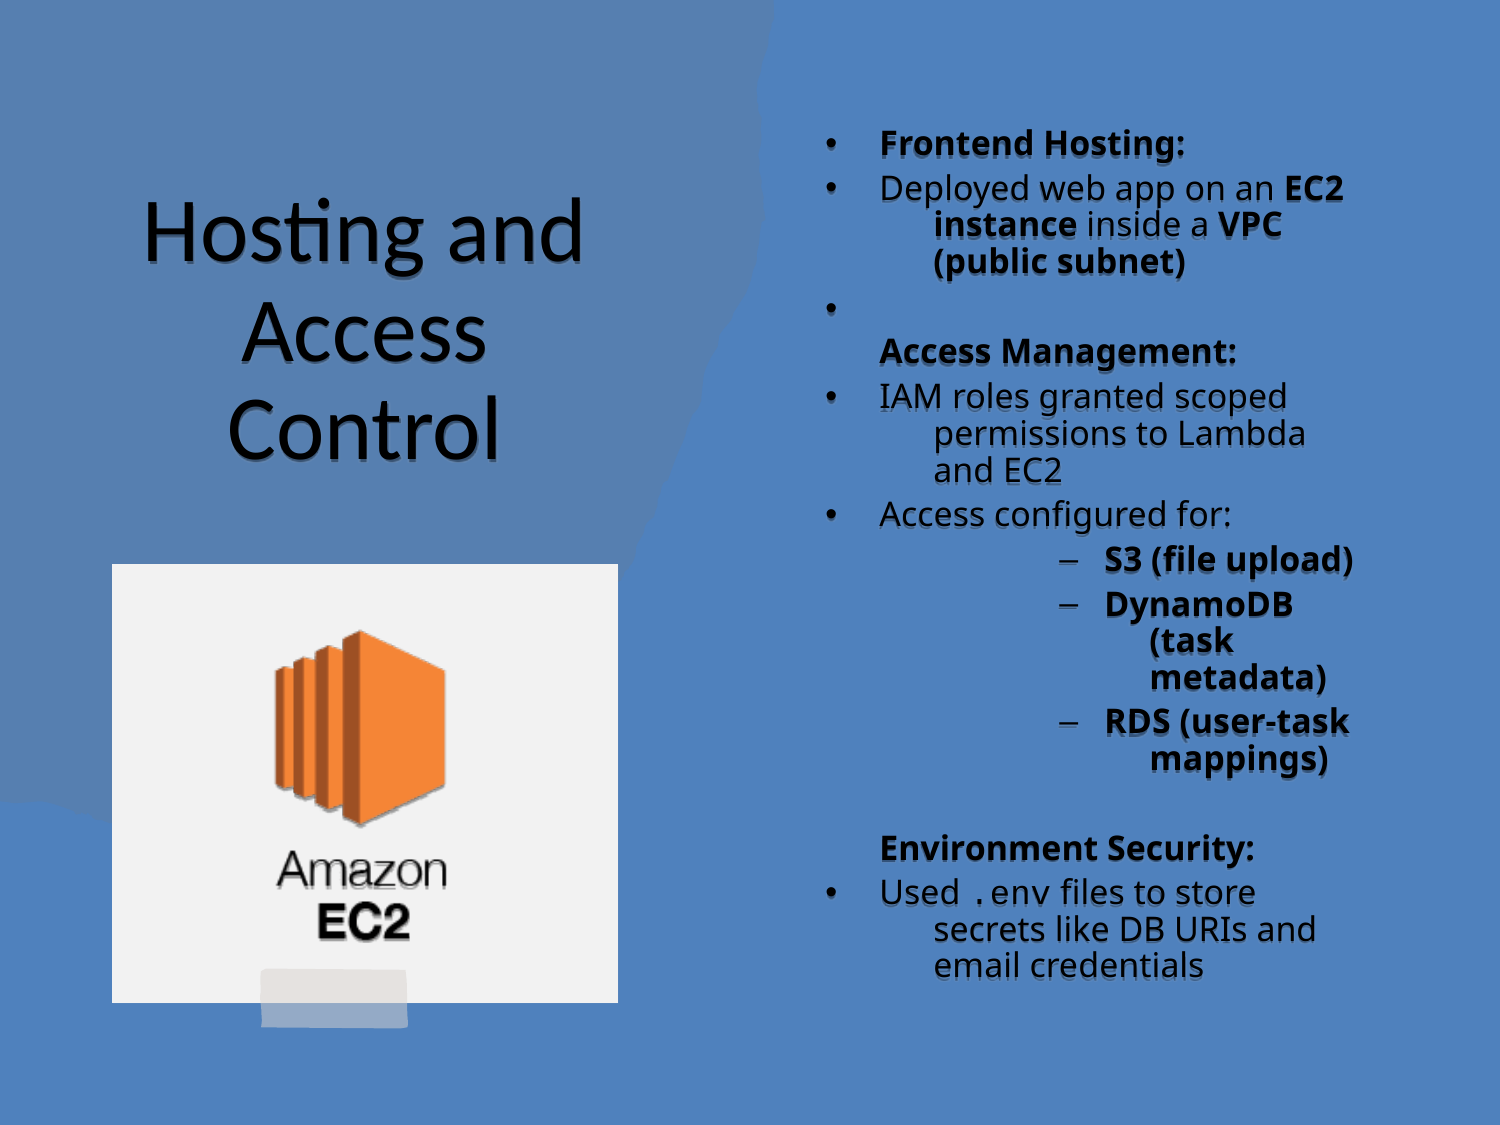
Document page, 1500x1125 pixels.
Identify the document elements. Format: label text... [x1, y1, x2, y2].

title Hosting and Access Control [103, 175, 628, 501]
list Frontend Hosting: Deployed web app on an EC2 instance inside a VPC (public subnet) Access Management: IAM roles granted scoped permissions to Lambda and EC2 Access configured for: S3 (file upload) DynamoDB (task metadata) RDS (user-task mappings) Environment Security: Used .env files to store secrets like DB URIs and email credentials [810, 118, 1371, 1004]
picture [129, 583, 602, 986]
text_box [0, 0, 1500, 1125]
